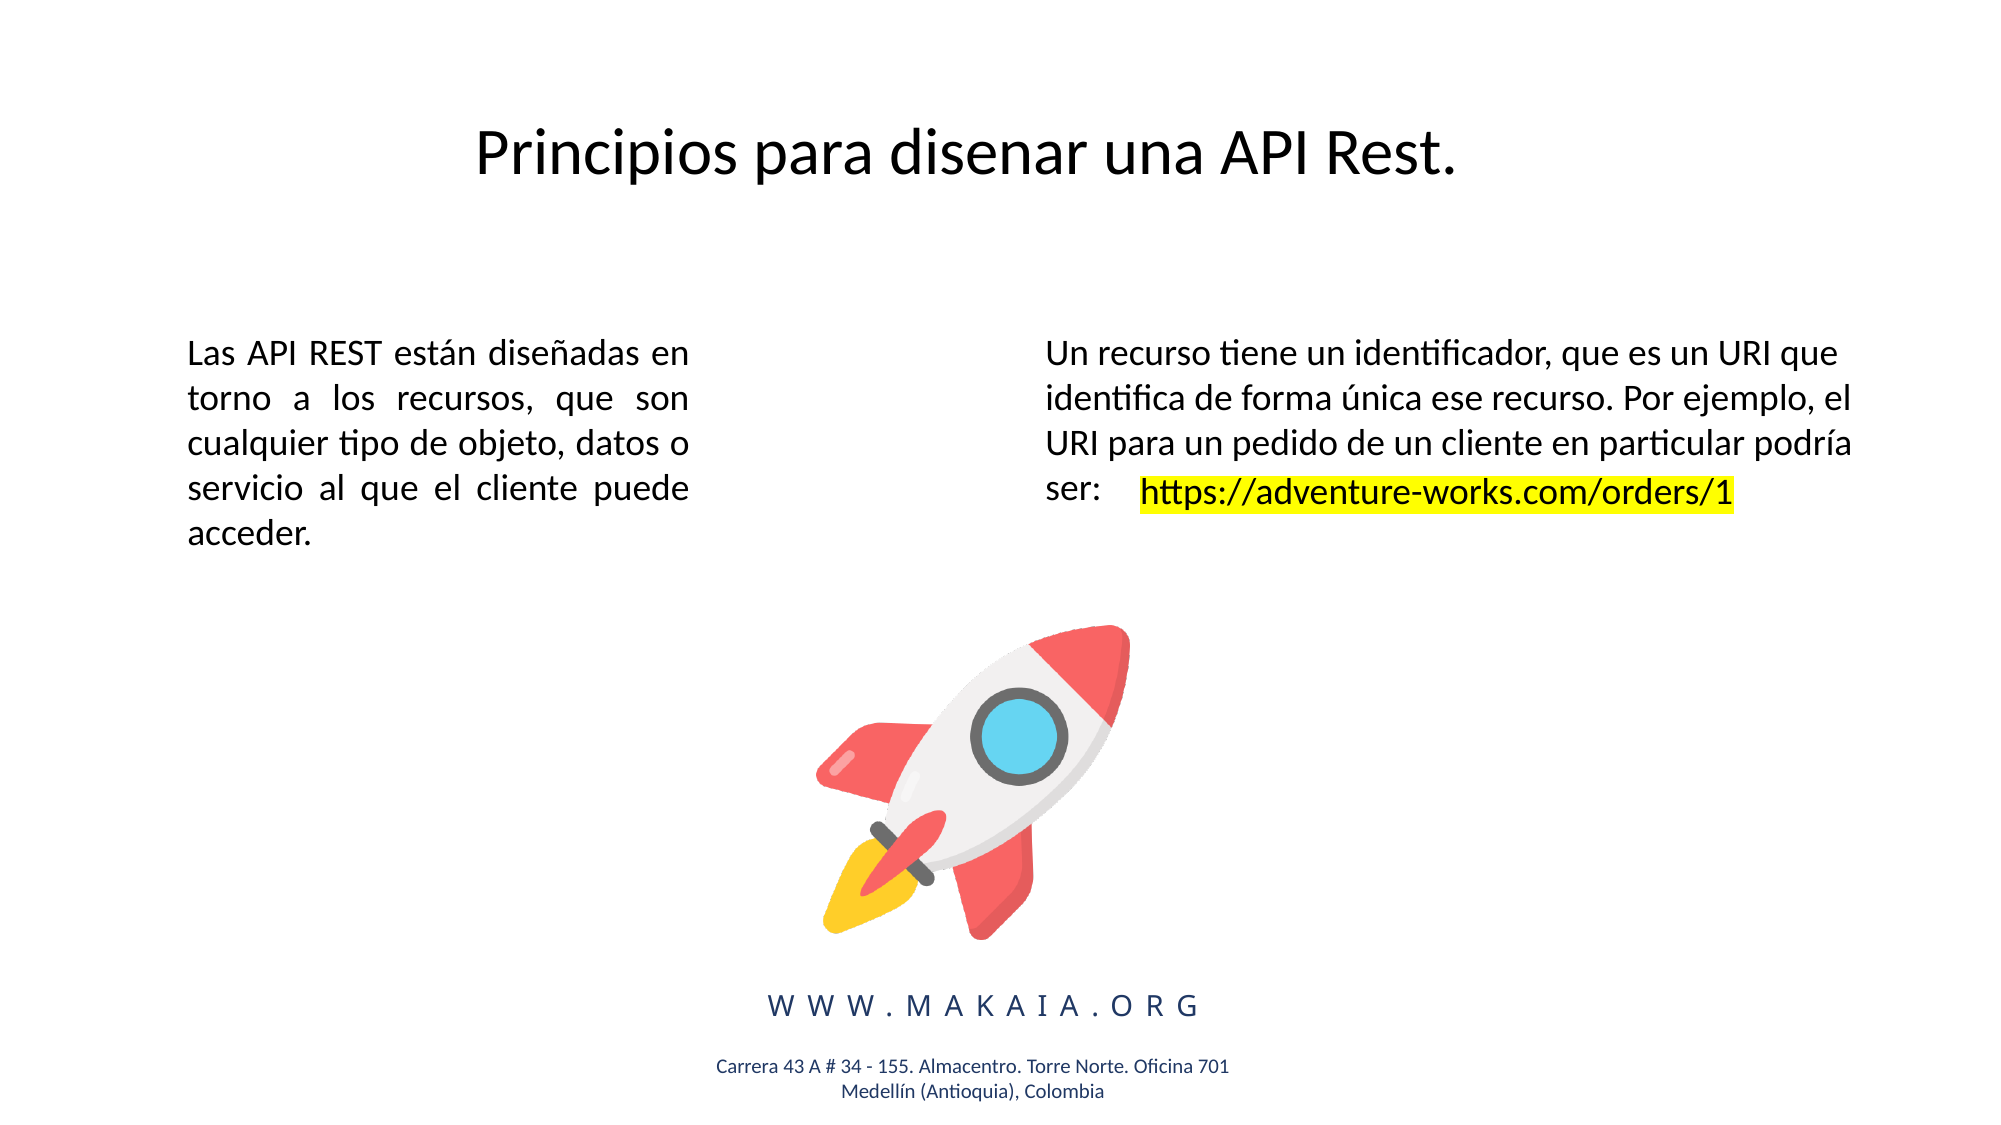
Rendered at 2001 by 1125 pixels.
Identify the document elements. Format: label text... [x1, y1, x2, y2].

text_box Las API REST están diseñadas en torno a los recursos, que son cualquier tipo de objeto, datos o servicio al que el cliente puede acceder. [172, 320, 781, 563]
text_box Principios para disenar una API Rest. [460, 100, 1486, 197]
text_box https://adventure-works.com/orders/1 [1125, 459, 2000, 520]
text_box Un recurso tiene un identificador, que es un URI que identifica de forma única ese recurso. Por ejemplo, el URI para un pedido de un cliente en particular podría ser: [1030, 320, 1892, 518]
text_box WWW.MAKAIA.ORG [489, 980, 1477, 1031]
text_box Carrera 43 A # 34 - 155. Almacentro. Torre Norte. Oficina 701 Medellín (Antioquia), Colombia [425, 1045, 1521, 1111]
picture [816, 625, 1130, 940]
